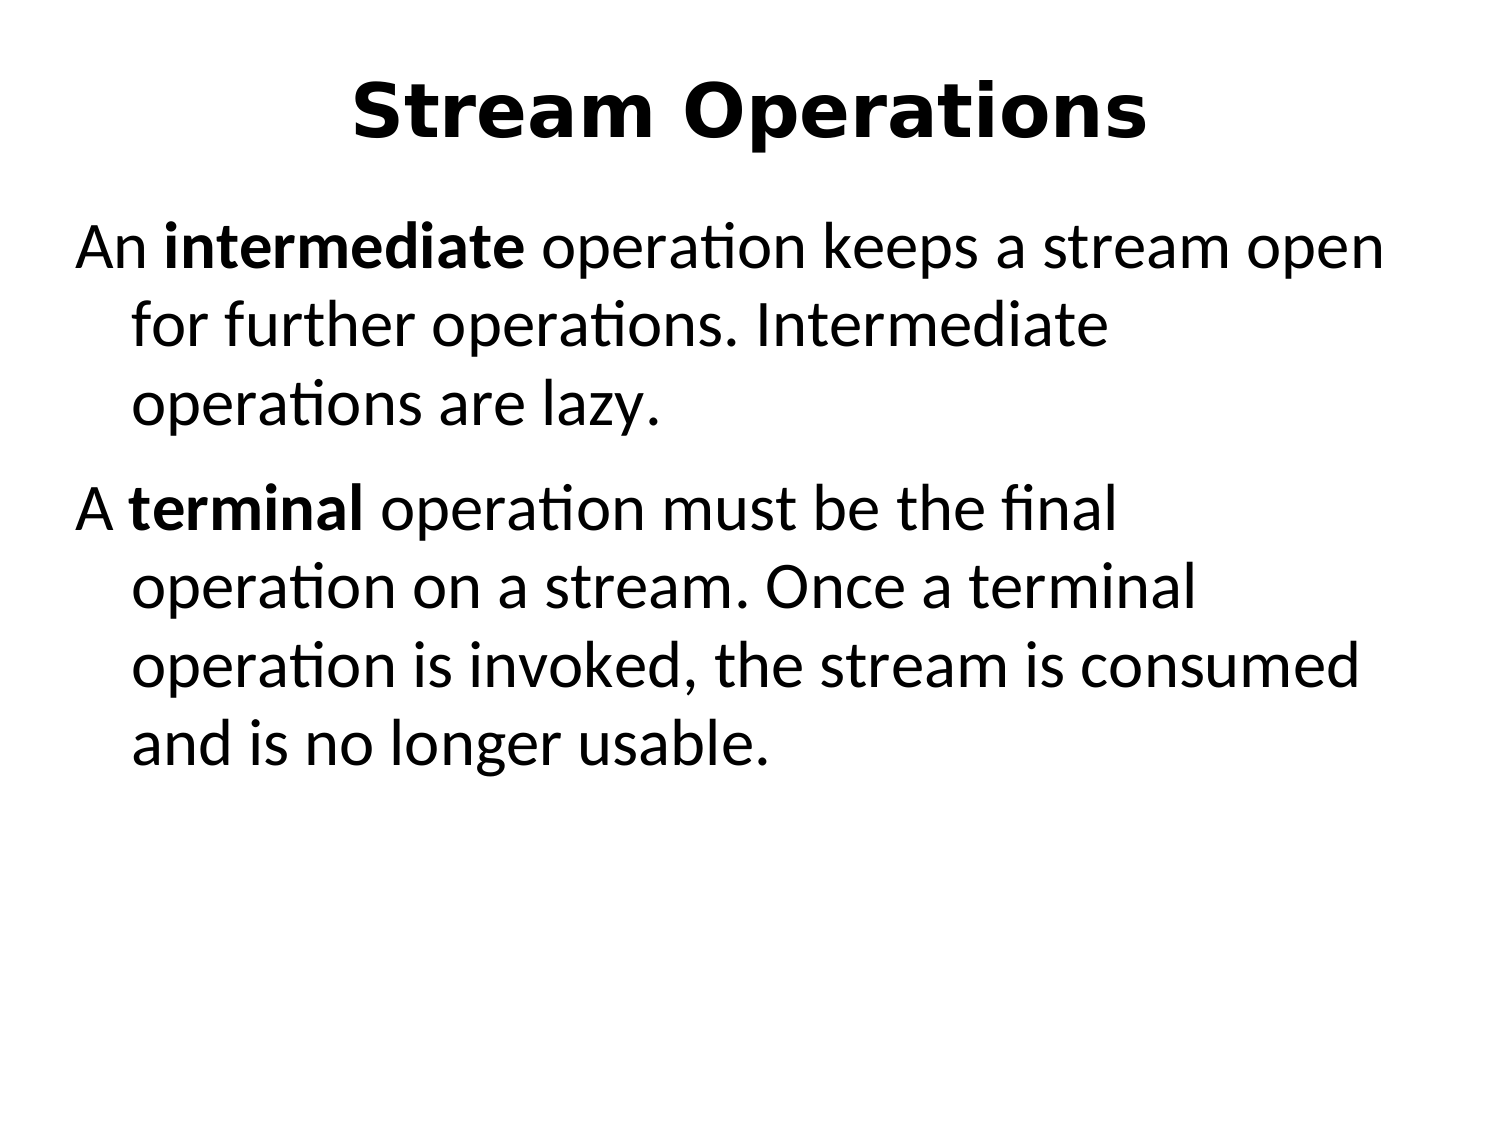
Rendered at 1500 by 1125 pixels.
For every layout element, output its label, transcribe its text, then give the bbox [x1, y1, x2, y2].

list An intermediate operation keeps a stream open for further operations. Intermediate operations are lazy. A terminal operation must be the final operation on a stream. Once a terminal operation is invoked, the stream is consumed and is no longer usable. [75, 204, 1395, 1075]
title Stream Operations [75, 44, 1425, 177]
